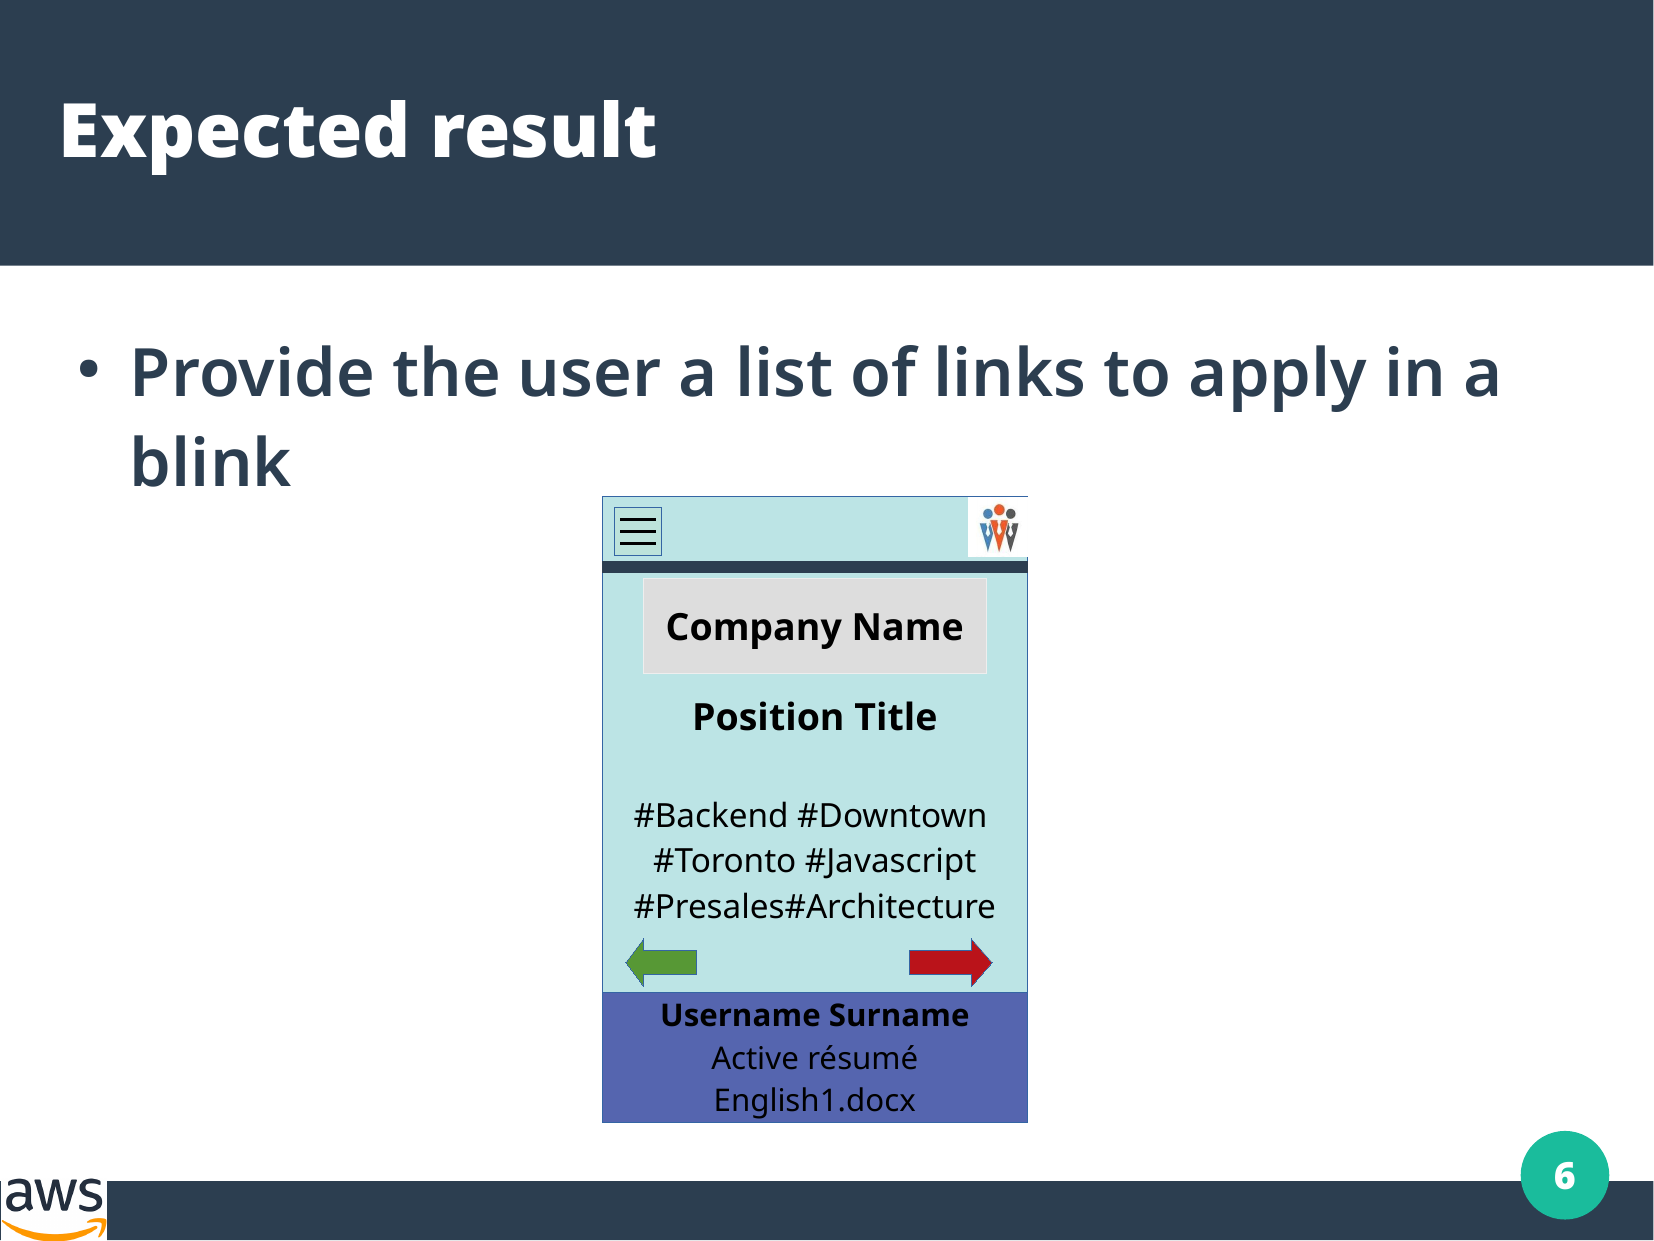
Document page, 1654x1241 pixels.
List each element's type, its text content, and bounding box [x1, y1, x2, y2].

title Expected result [59, 49, 1595, 207]
text_box [614, 507, 662, 556]
text_box Username Surname Active résumé English1.docx [602, 992, 1028, 1123]
text_box Position Title #Backend #Downtown #Toronto #Javascript #Presales#Architecture [602, 496, 1028, 561]
text_box [625, 938, 697, 987]
text_box [909, 938, 993, 987]
text_box Position Title #Backend #Downtown #Toronto #Javascript #Presales#Architecture [602, 573, 1028, 992]
text_box Company Name [643, 578, 987, 674]
picture [968, 497, 1028, 557]
picture [1, 1178, 107, 1241]
list Provide the user a list of links to apply in a blink [59, 324, 1595, 1152]
